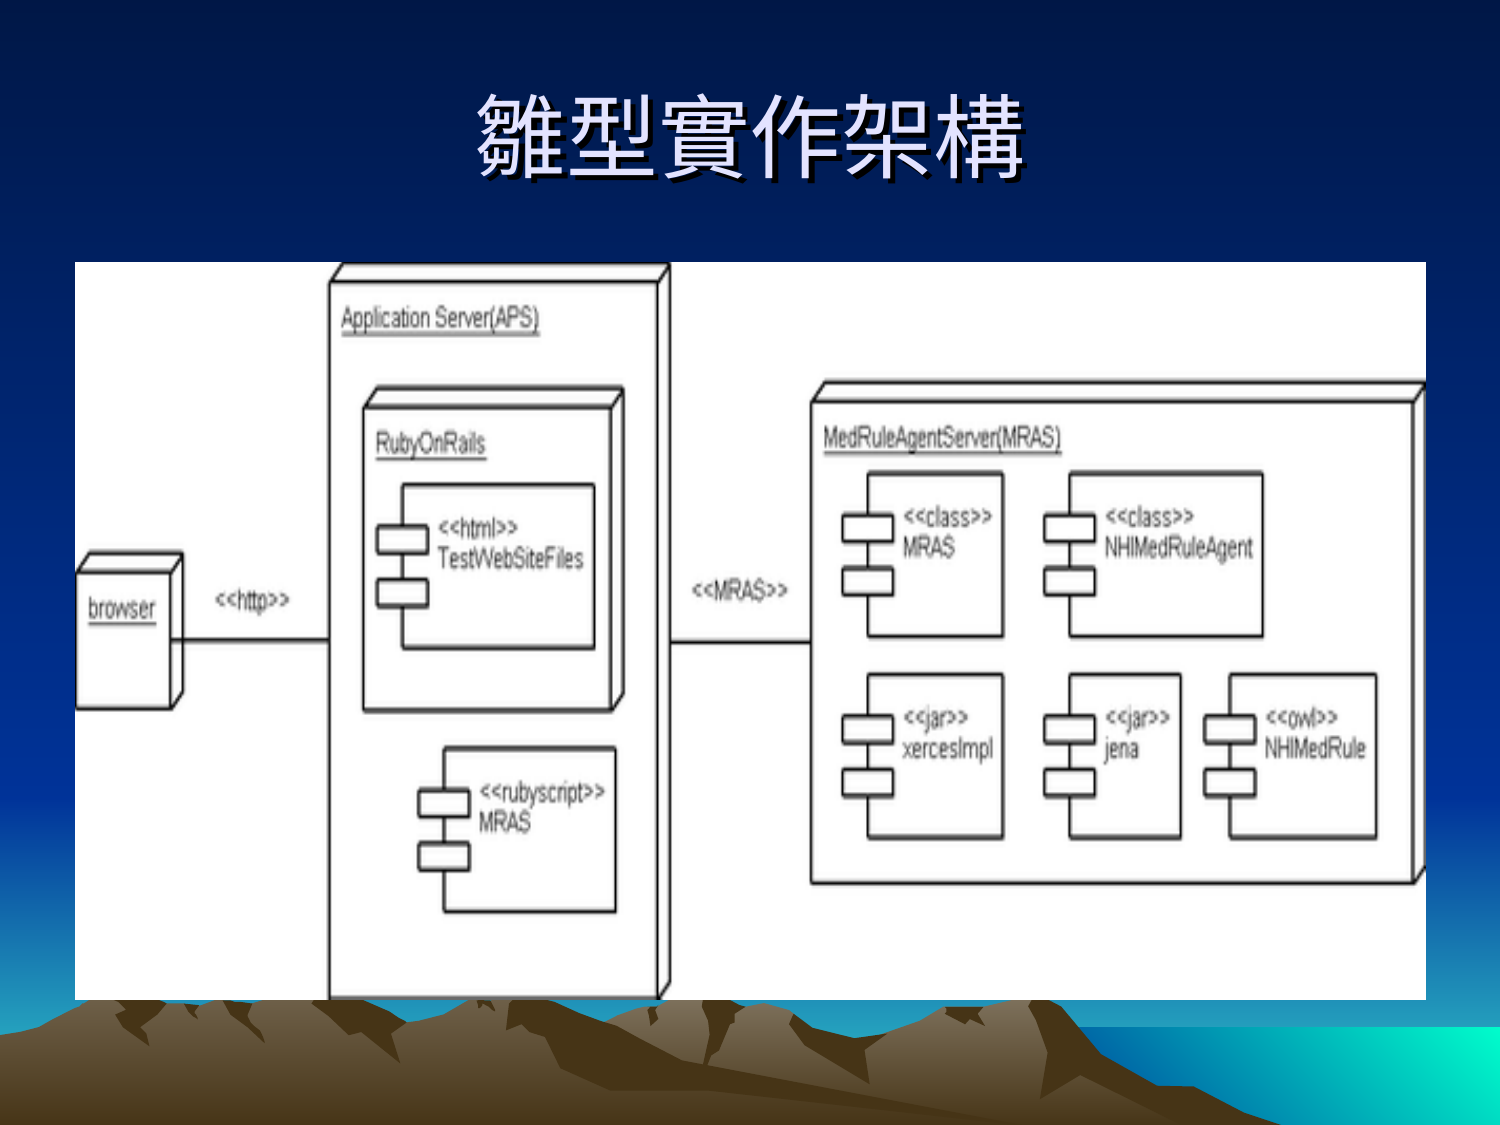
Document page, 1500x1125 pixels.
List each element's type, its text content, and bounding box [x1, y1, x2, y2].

title 雛型實作架構 [75, 37, 1426, 225]
picture [75, 262, 1426, 1000]
